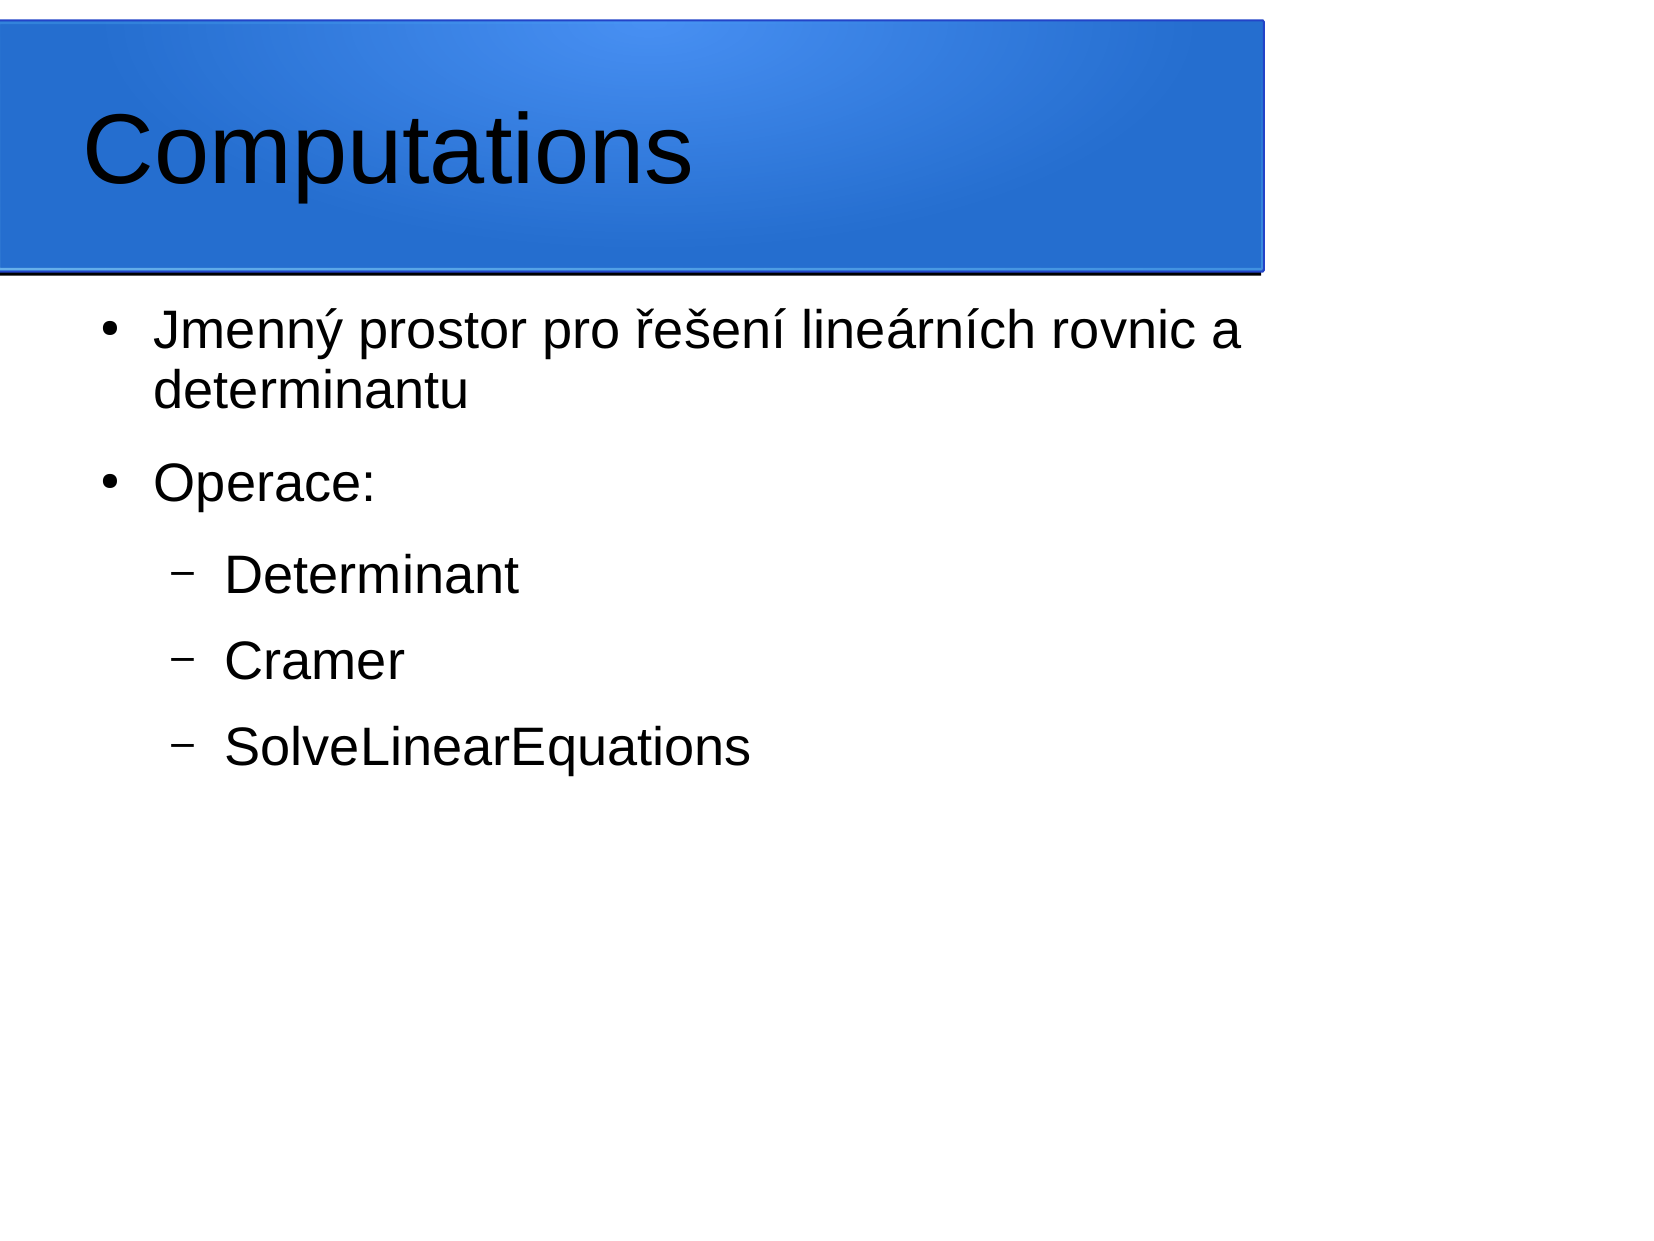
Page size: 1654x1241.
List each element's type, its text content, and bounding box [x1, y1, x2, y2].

list Jmenný prostor pro řešení lineárních rovnic a determinantu Operace: Determinant Cramer SolveLinearEquations [82, 299, 1571, 1019]
title Computations [82, 47, 1235, 252]
